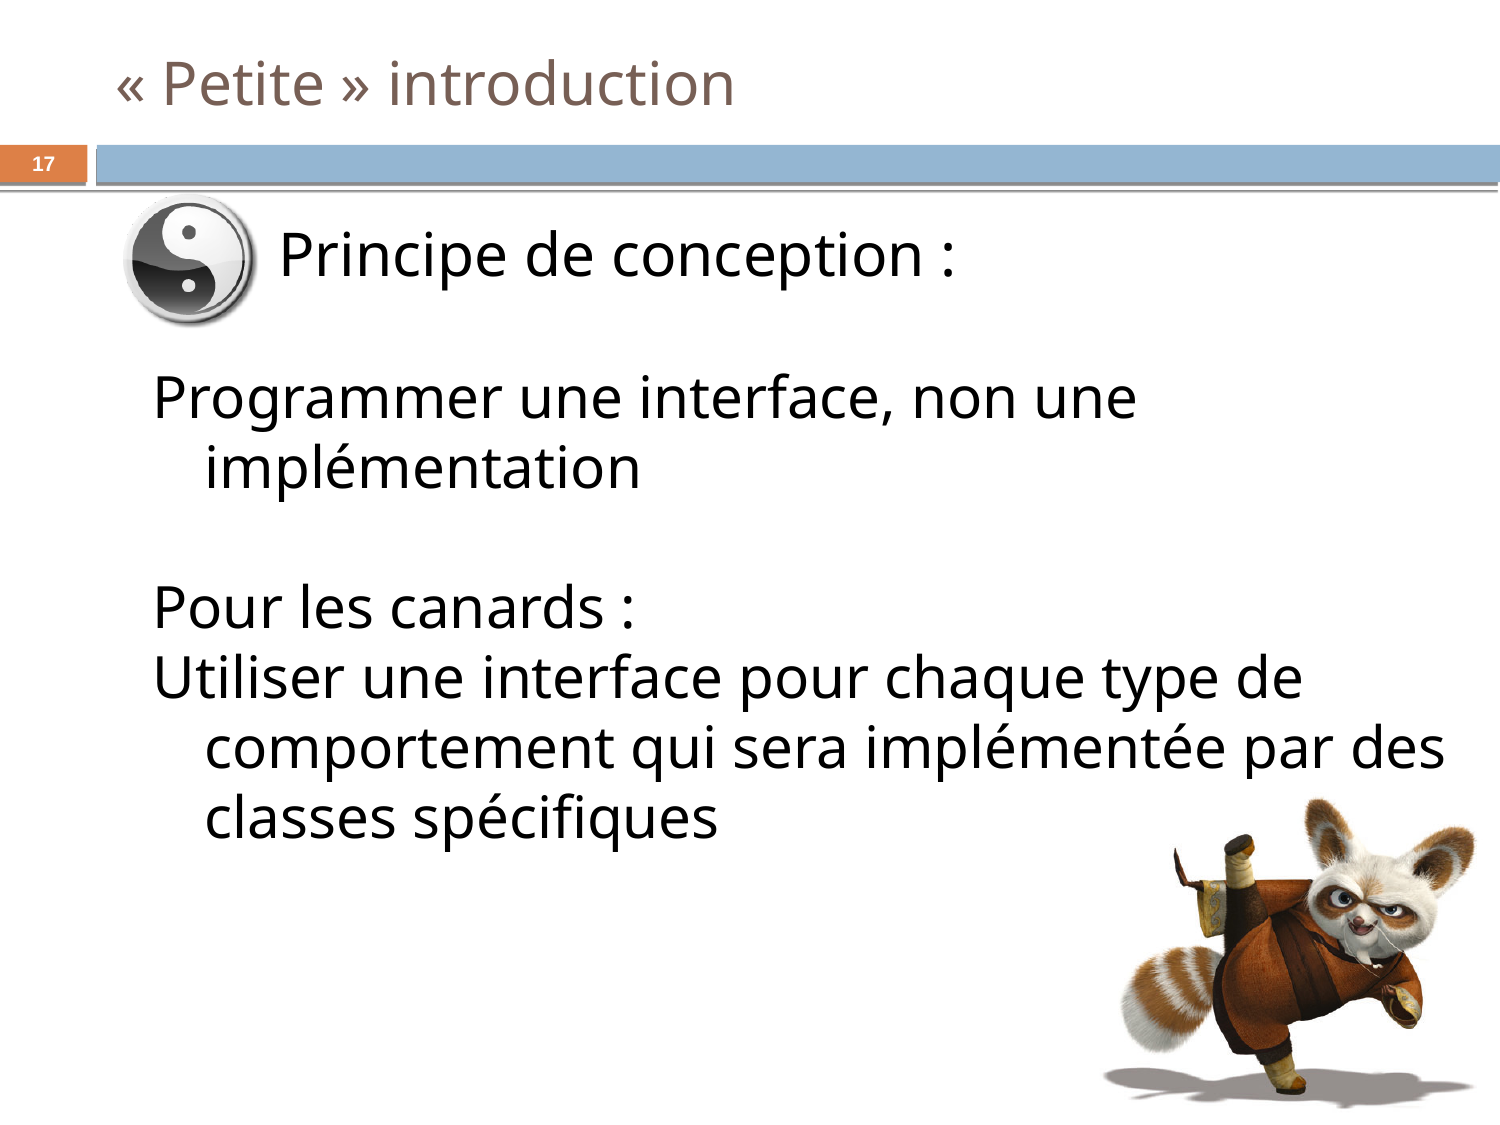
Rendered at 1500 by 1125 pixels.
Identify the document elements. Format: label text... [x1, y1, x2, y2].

picture [1079, 779, 1500, 1125]
title « Petite » introduction [100, 37, 1438, 126]
picture [112, 182, 263, 333]
list Principe de conception : Programmer une interface, non une implémentation Pour les canards : Utiliser une interface pour chaque type de comportement qui sera implémentée par des classes spécifiques [137, 208, 1471, 1071]
slide_number <numéro> [0, 143, 88, 184]
